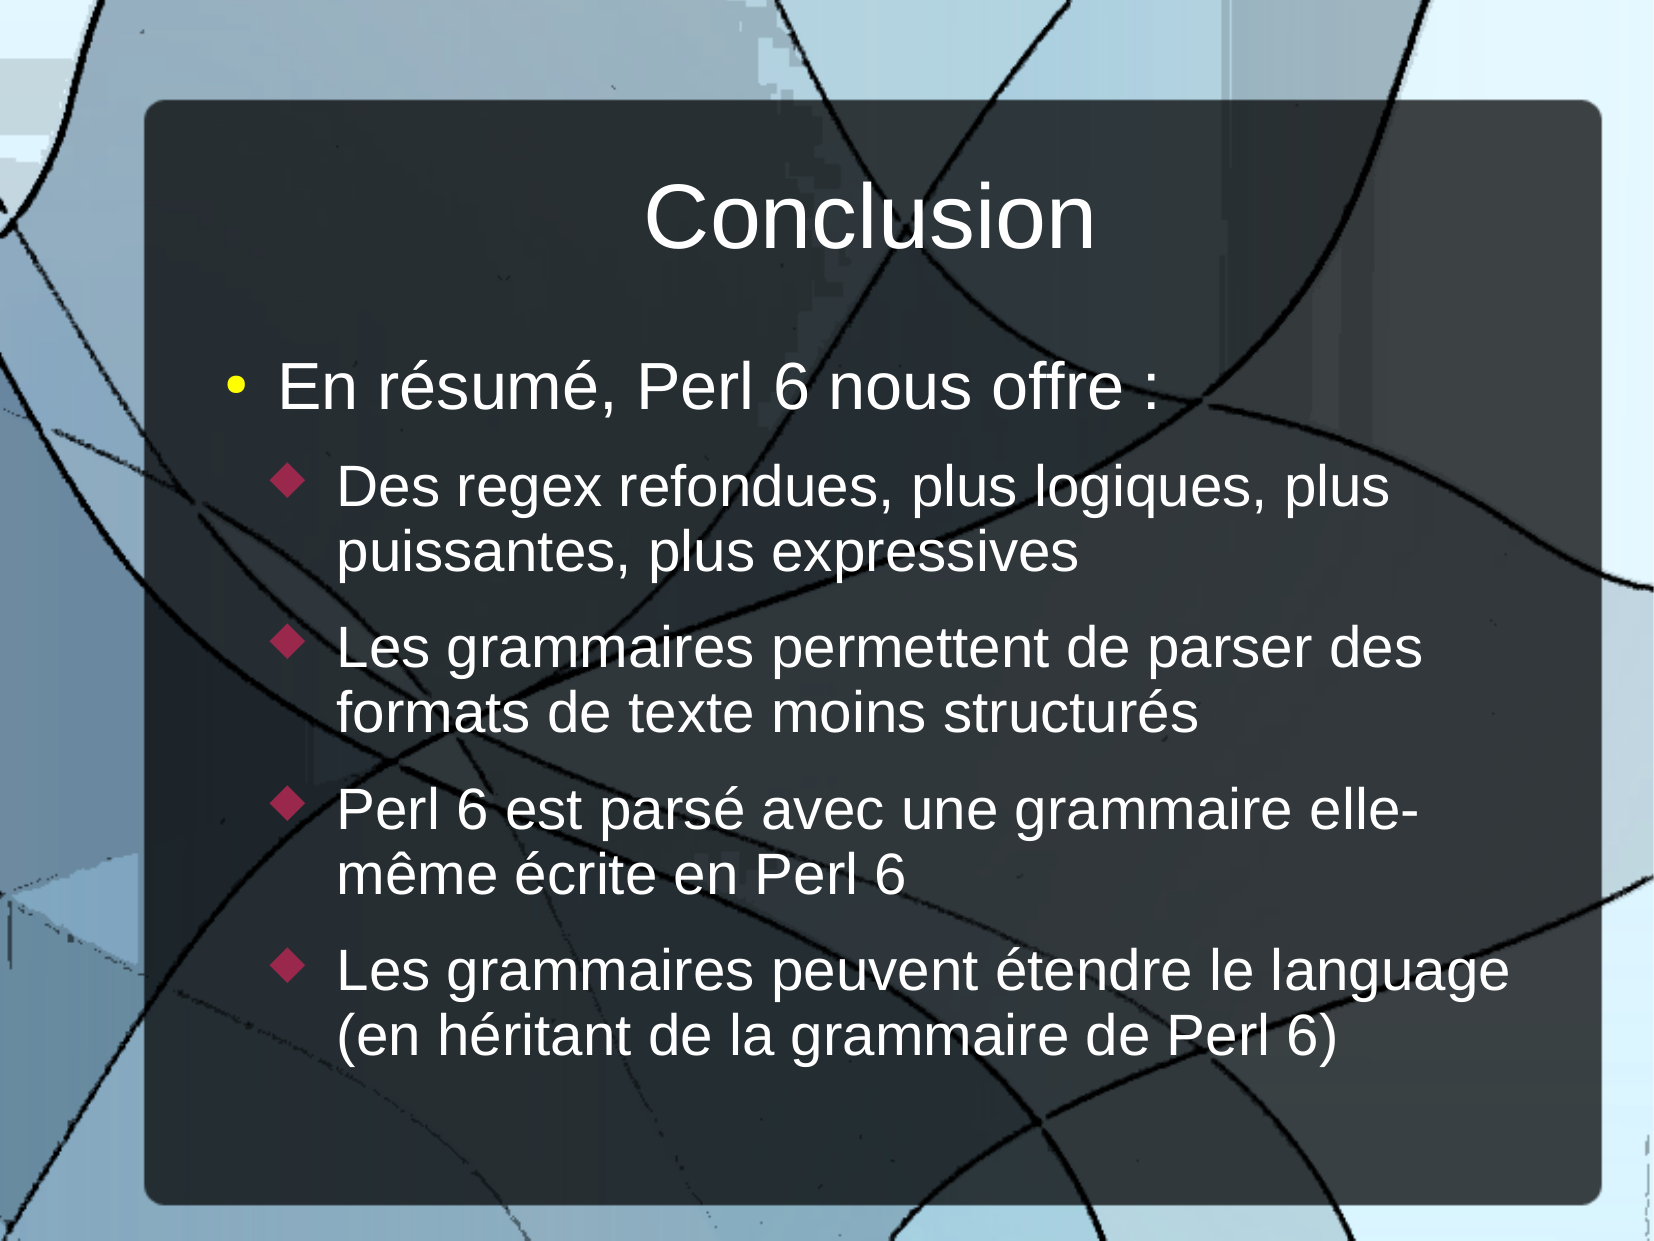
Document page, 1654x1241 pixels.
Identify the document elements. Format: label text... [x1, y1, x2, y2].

title Conclusion [159, 108, 1583, 325]
list En résumé, Perl 6 nous offre : Des regex refondues, plus logiques, plus puissantes, plus expressives Les grammaires permettent de parser des formats de texte moins structurés Perl 6 est parsé avec une grammaire elle-même écrite en Perl 6 Les grammaires peuvent étendre le language (en héritant de la grammaire de Perl 6) [206, 349, 1571, 1067]
picture [0, 0, 1654, 1241]
